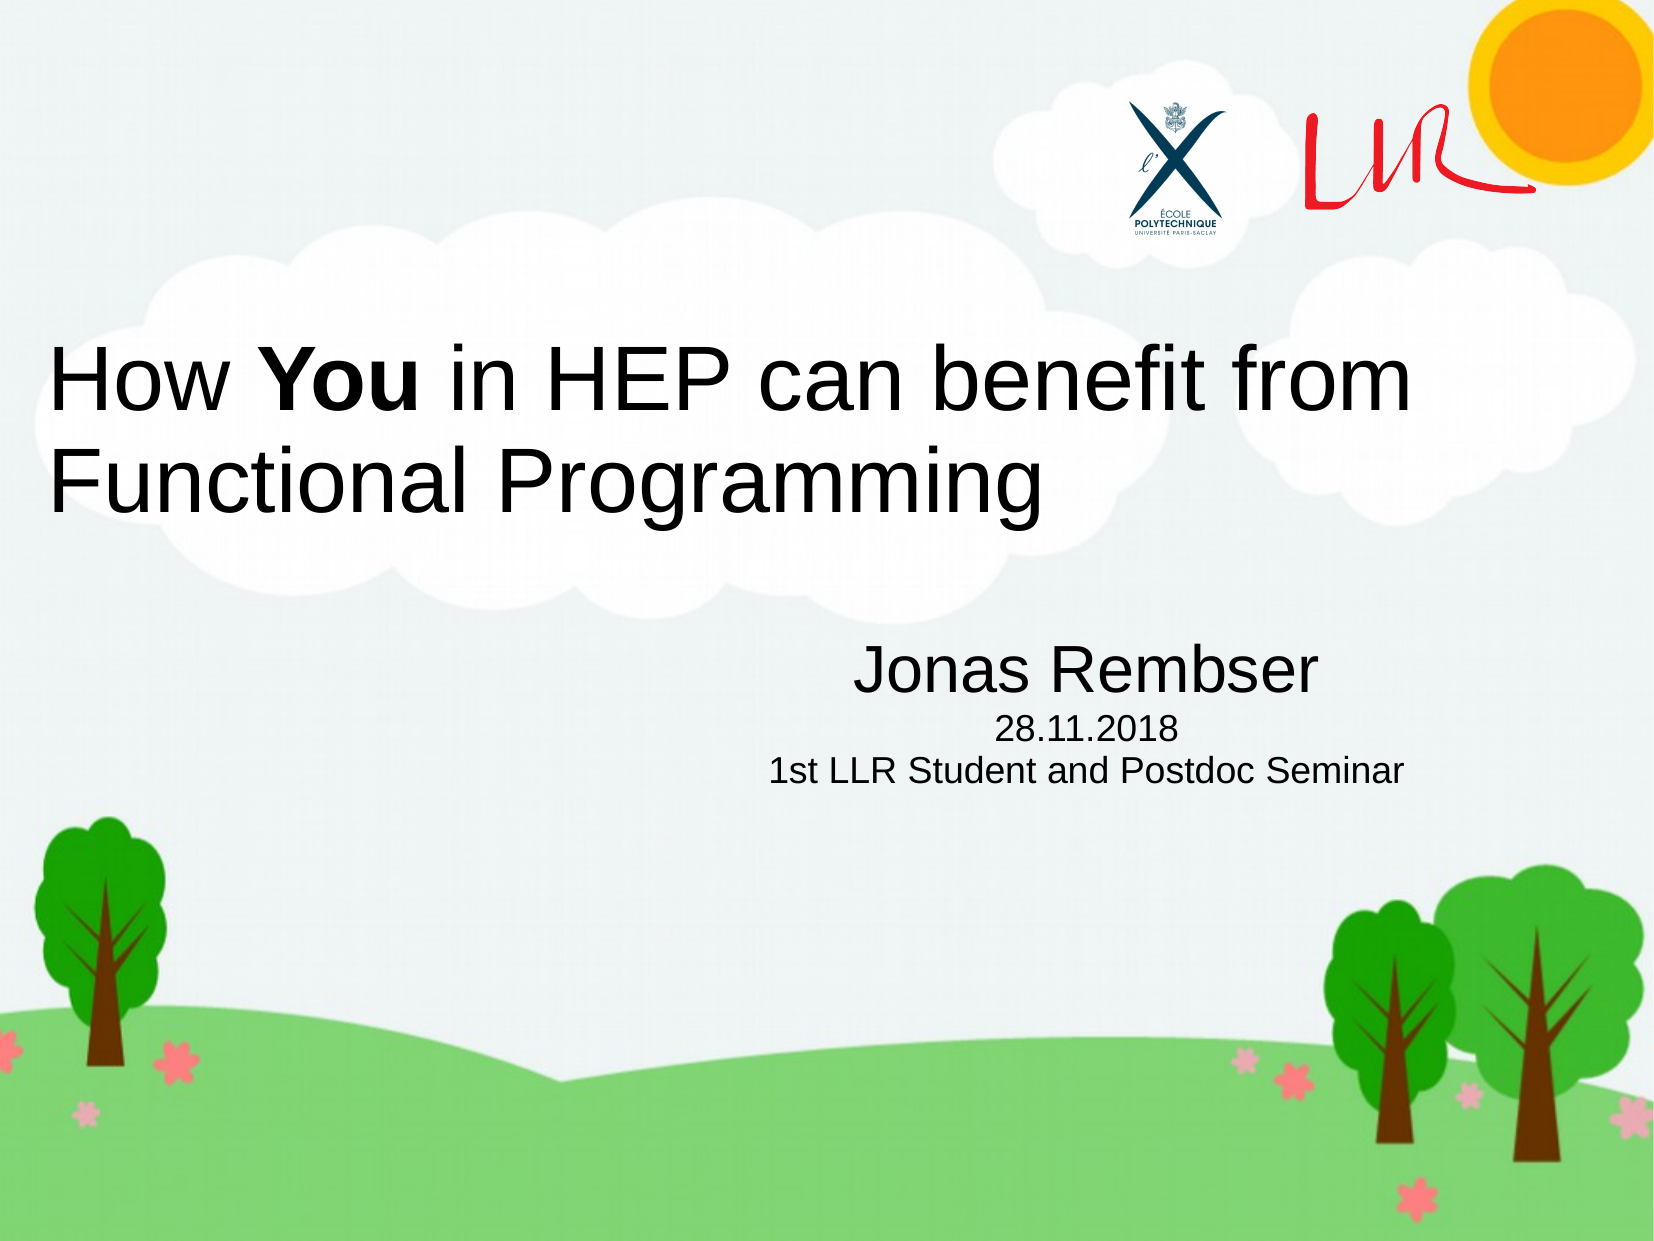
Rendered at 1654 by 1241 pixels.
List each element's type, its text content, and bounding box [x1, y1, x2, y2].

title How You in HEP can benefit from Functional Programming [47, 283, 1512, 577]
picture [0, 0, 1654, 1241]
subtitle Jonas Rembser 28.11.2018 1st LLR Student and Postdoc Seminar [661, 632, 1512, 792]
